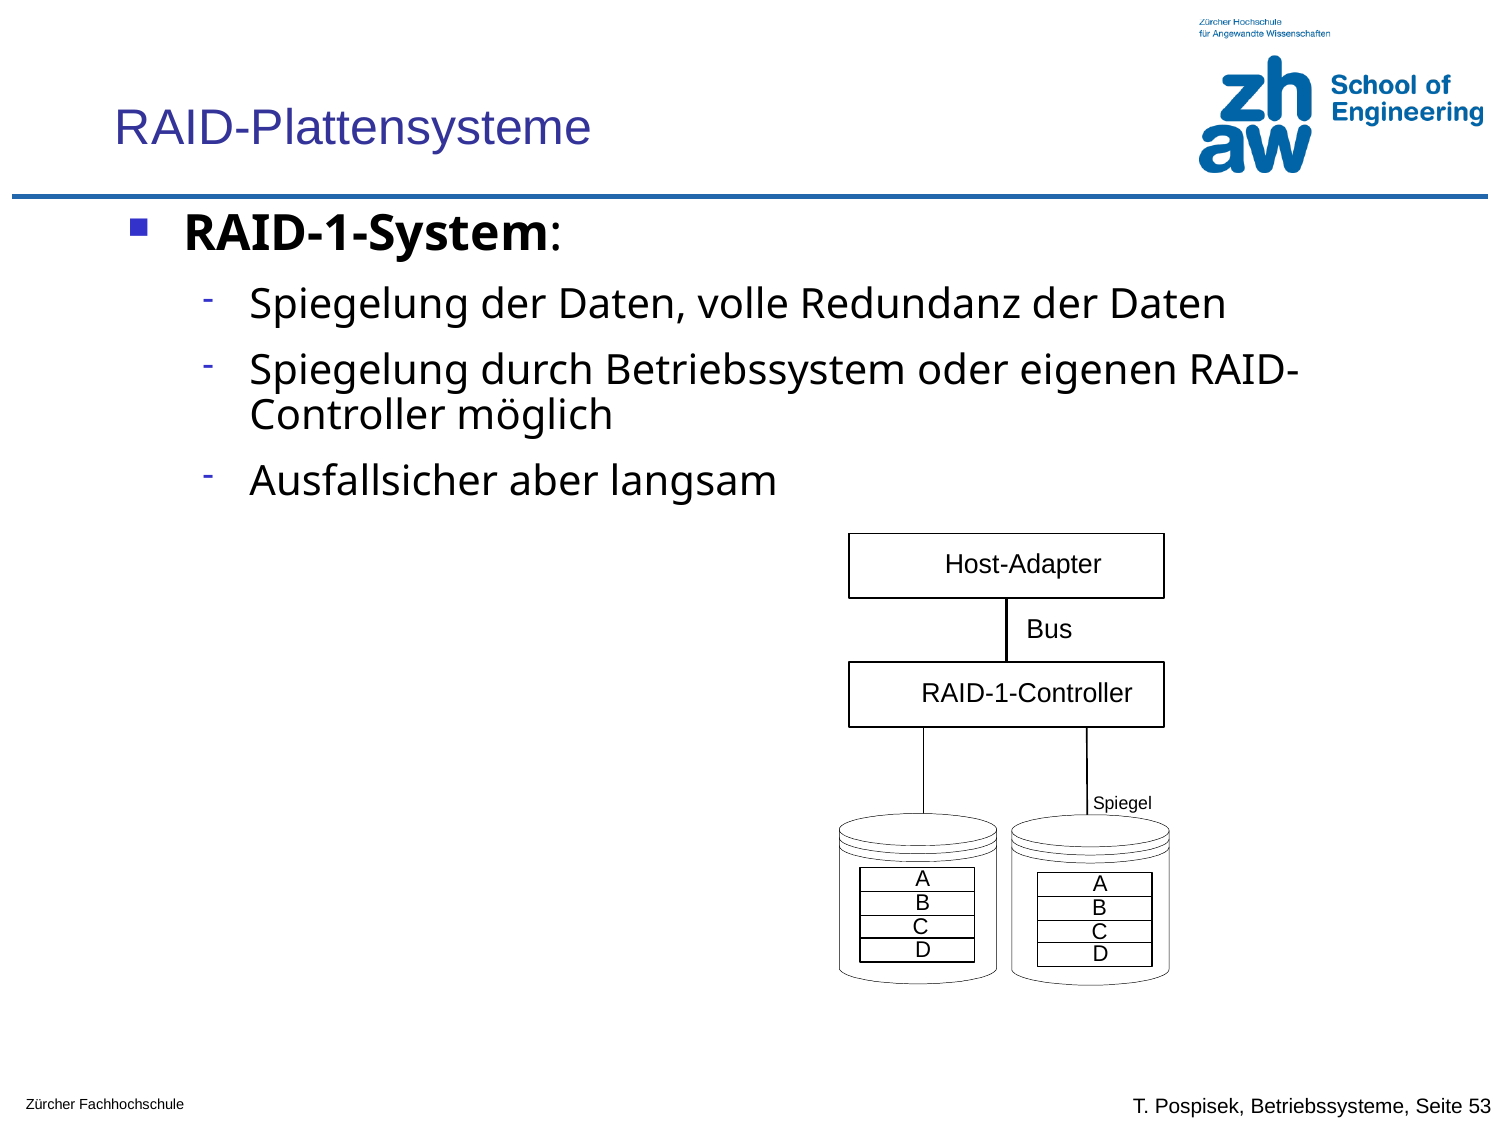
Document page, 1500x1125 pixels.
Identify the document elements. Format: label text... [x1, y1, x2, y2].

list RAID-1-System: Spiegelung der Daten, volle Redundanz der Daten Spiegelung durch Betriebssystem oder eigenen RAID-Controller möglich Ausfallsicher aber langsam [112, 200, 1388, 513]
picture [1199, 19, 1483, 173]
title RAID-Plattensysteme [99, 50, 1379, 163]
picture [650, 525, 1348, 996]
